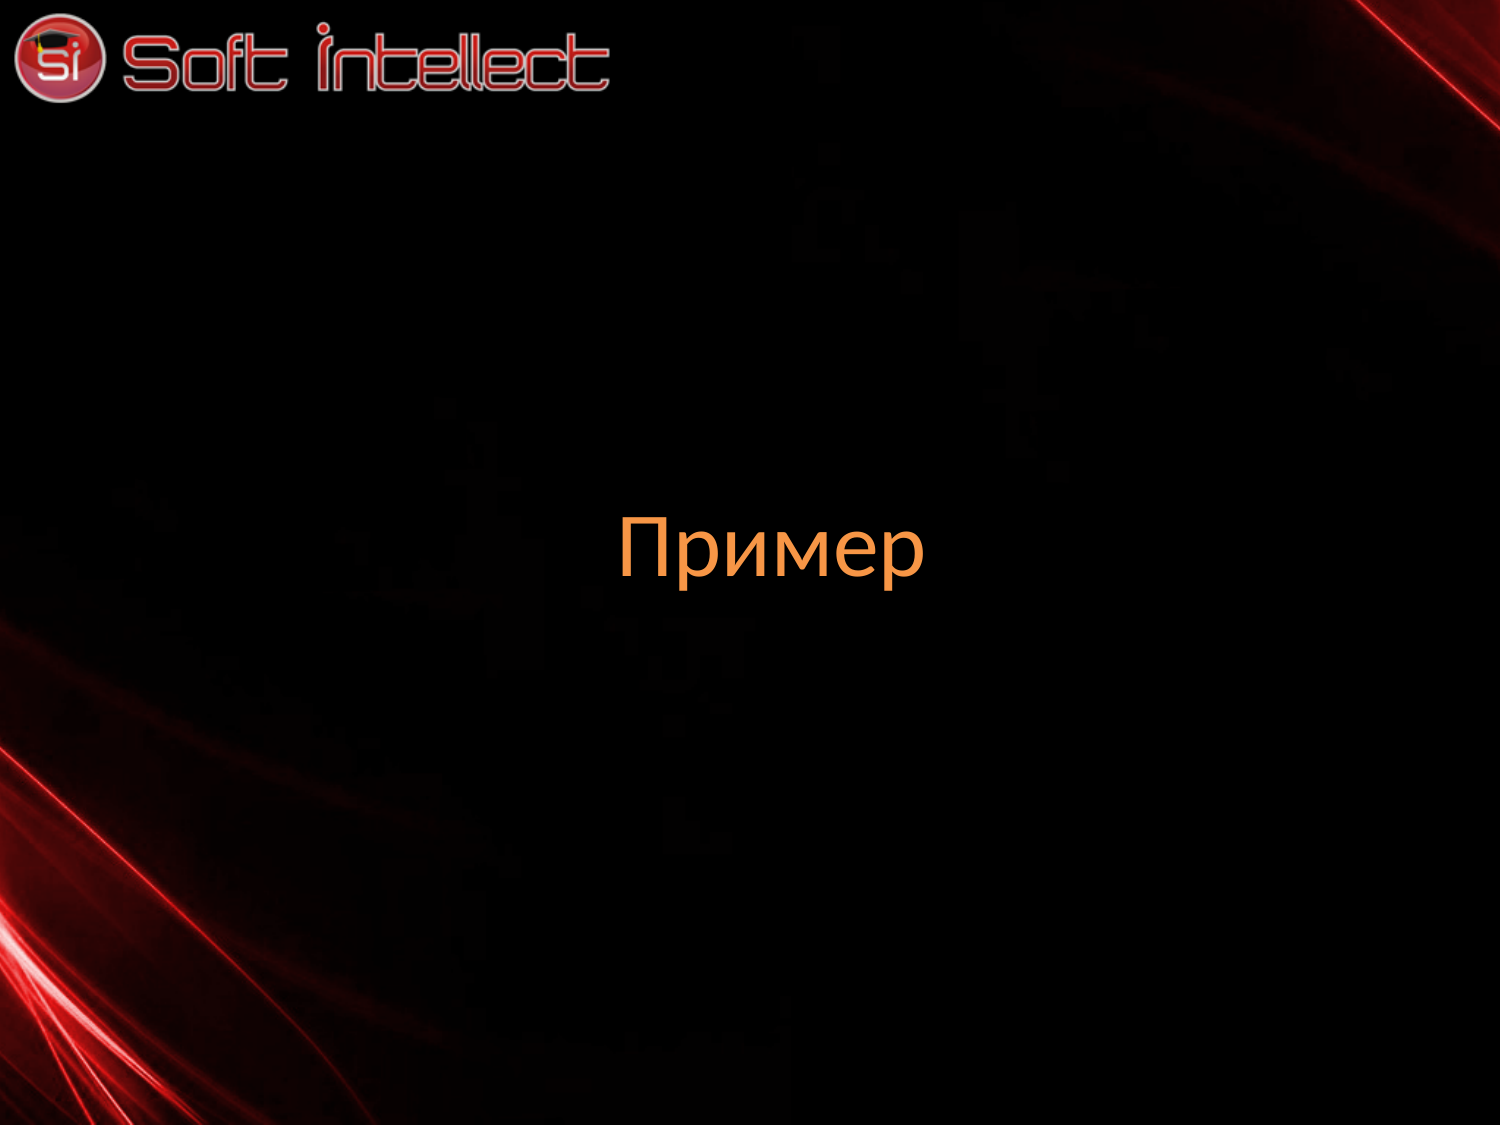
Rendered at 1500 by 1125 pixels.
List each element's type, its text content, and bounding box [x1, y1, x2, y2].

text_box Пример [134, 420, 1409, 661]
picture [0, 0, 1500, 1125]
